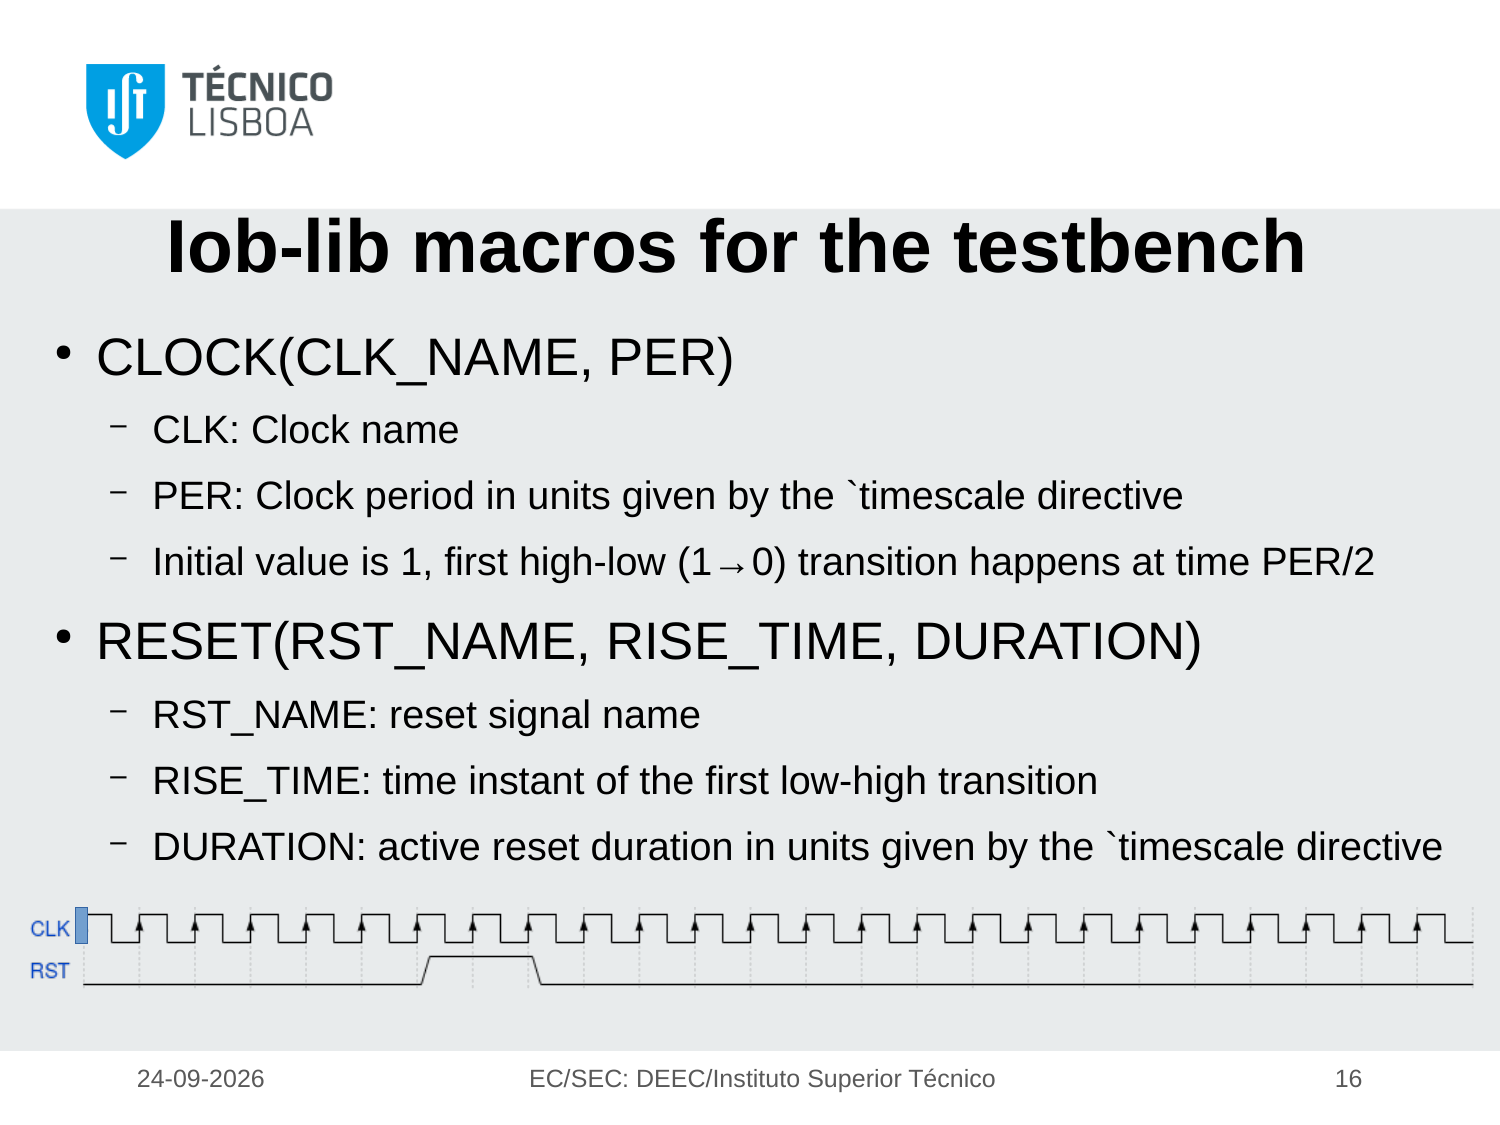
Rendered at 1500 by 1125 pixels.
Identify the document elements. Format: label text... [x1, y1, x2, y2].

title Iob-lib macros for the testbench [151, 171, 1408, 314]
footer EC/SEC: DEEC/Instituto Superior Técnico [512, 1052, 1021, 1103]
text_box [75, 907, 88, 944]
picture [0, 0, 1500, 1125]
slide_number <number> [1077, 1052, 1378, 1103]
slide_number 15-10-2020 [121, 1052, 425, 1103]
list CLOCK(CLK_NAME, PER) CLK: Clock name PER: Clock period in units given by the `timescale directive Initial value is 1, first high-low (1→0) transition happens at time PER/2 RESET(RST_NAME, RISE_TIME, DURATION) RST_NAME: reset signal name RISE_TIME: time instant of the first low-high transition DURATION: active reset duration in units given by the `timescale directive [40, 322, 1453, 907]
